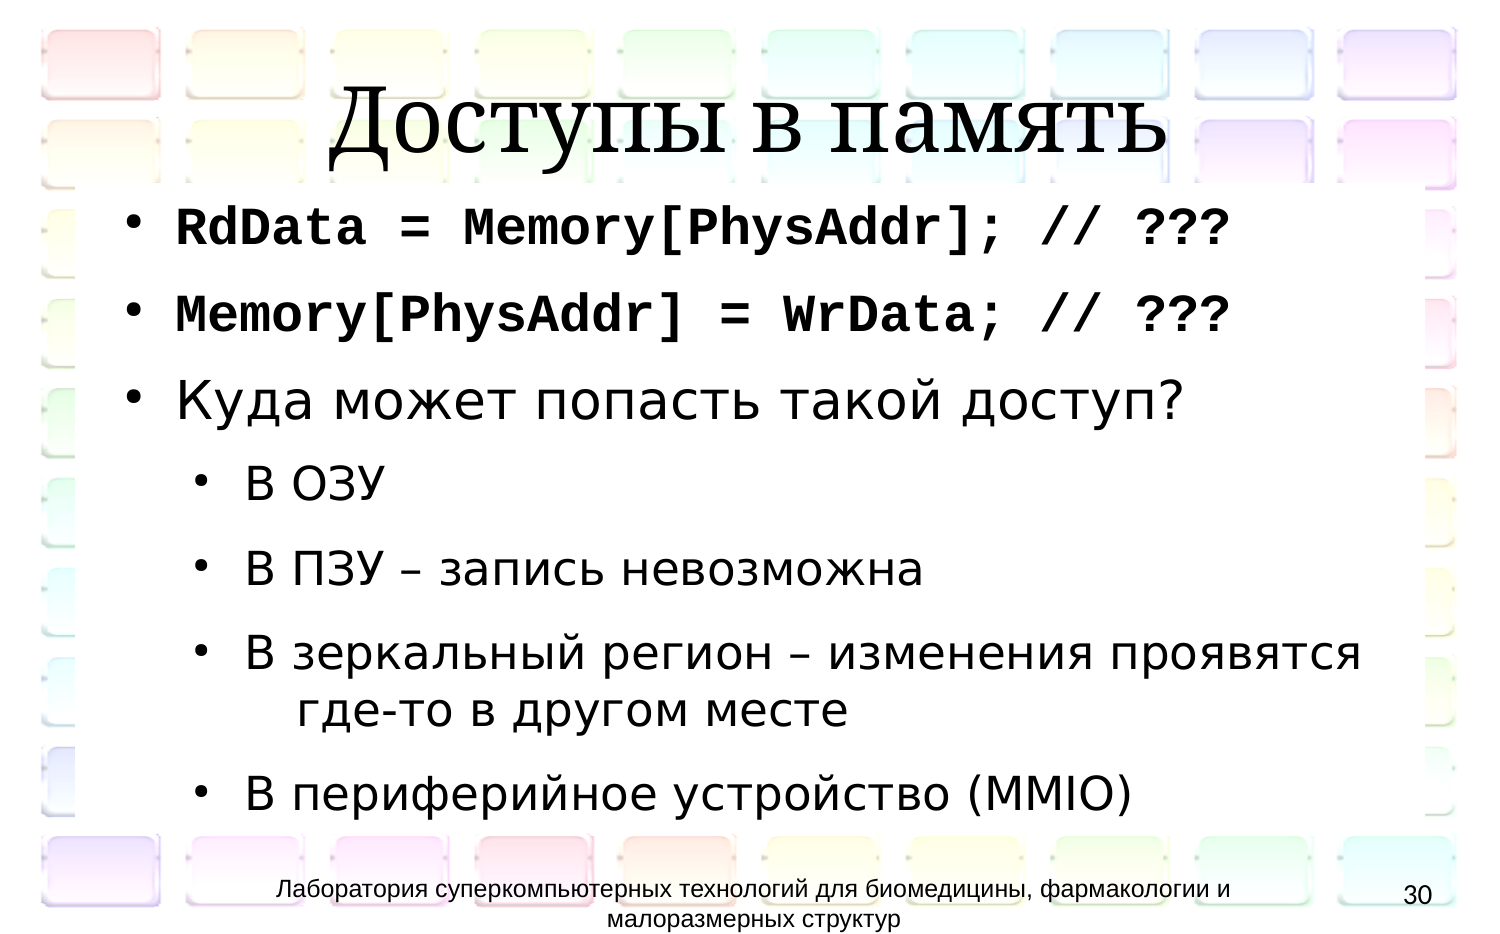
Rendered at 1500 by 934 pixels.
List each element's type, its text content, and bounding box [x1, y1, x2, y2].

text_box <номер> [1387, 868, 1473, 918]
list RdData = Memory[PhysAddr]; // ??? Memory[PhysAddr] = WrData; // ??? Куда может попасть такой доступ? В ОЗУ В ПЗУ – запись невозможна В зеркальный регион – изменения проявятся где-то в другом месте В периферийное устройство (MMIO) [75, 183, 1426, 834]
text_box Лаборатория суперкомпьютерных технологий для биомедицины, фармакологии и малоразмерных структур [171, 864, 1338, 915]
title Доступы в память [75, 37, 1426, 183]
picture [0, 0, 1500, 934]
